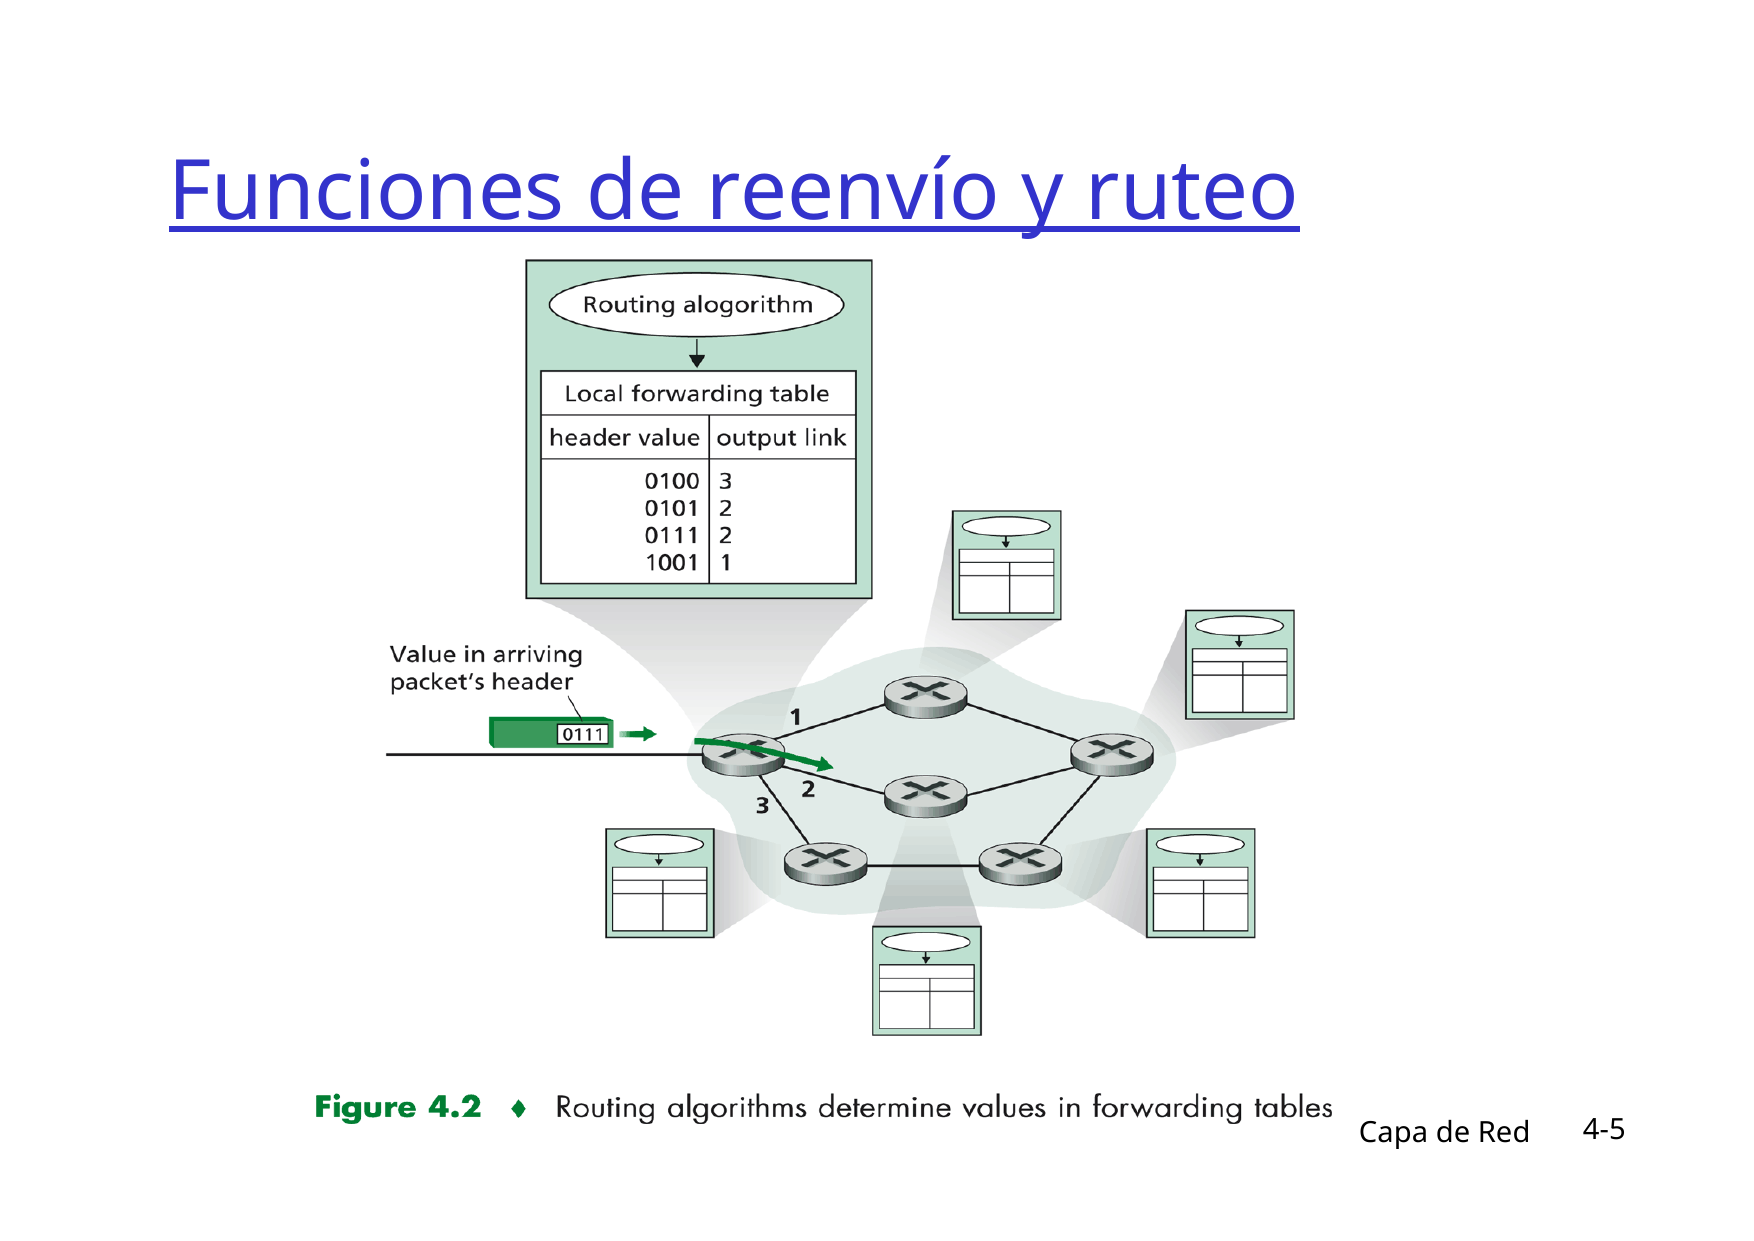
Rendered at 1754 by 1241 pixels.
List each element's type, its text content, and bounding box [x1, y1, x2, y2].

title Funciones de reenvío y ruteo [154, 95, 1546, 284]
picture [316, 259, 1332, 1124]
